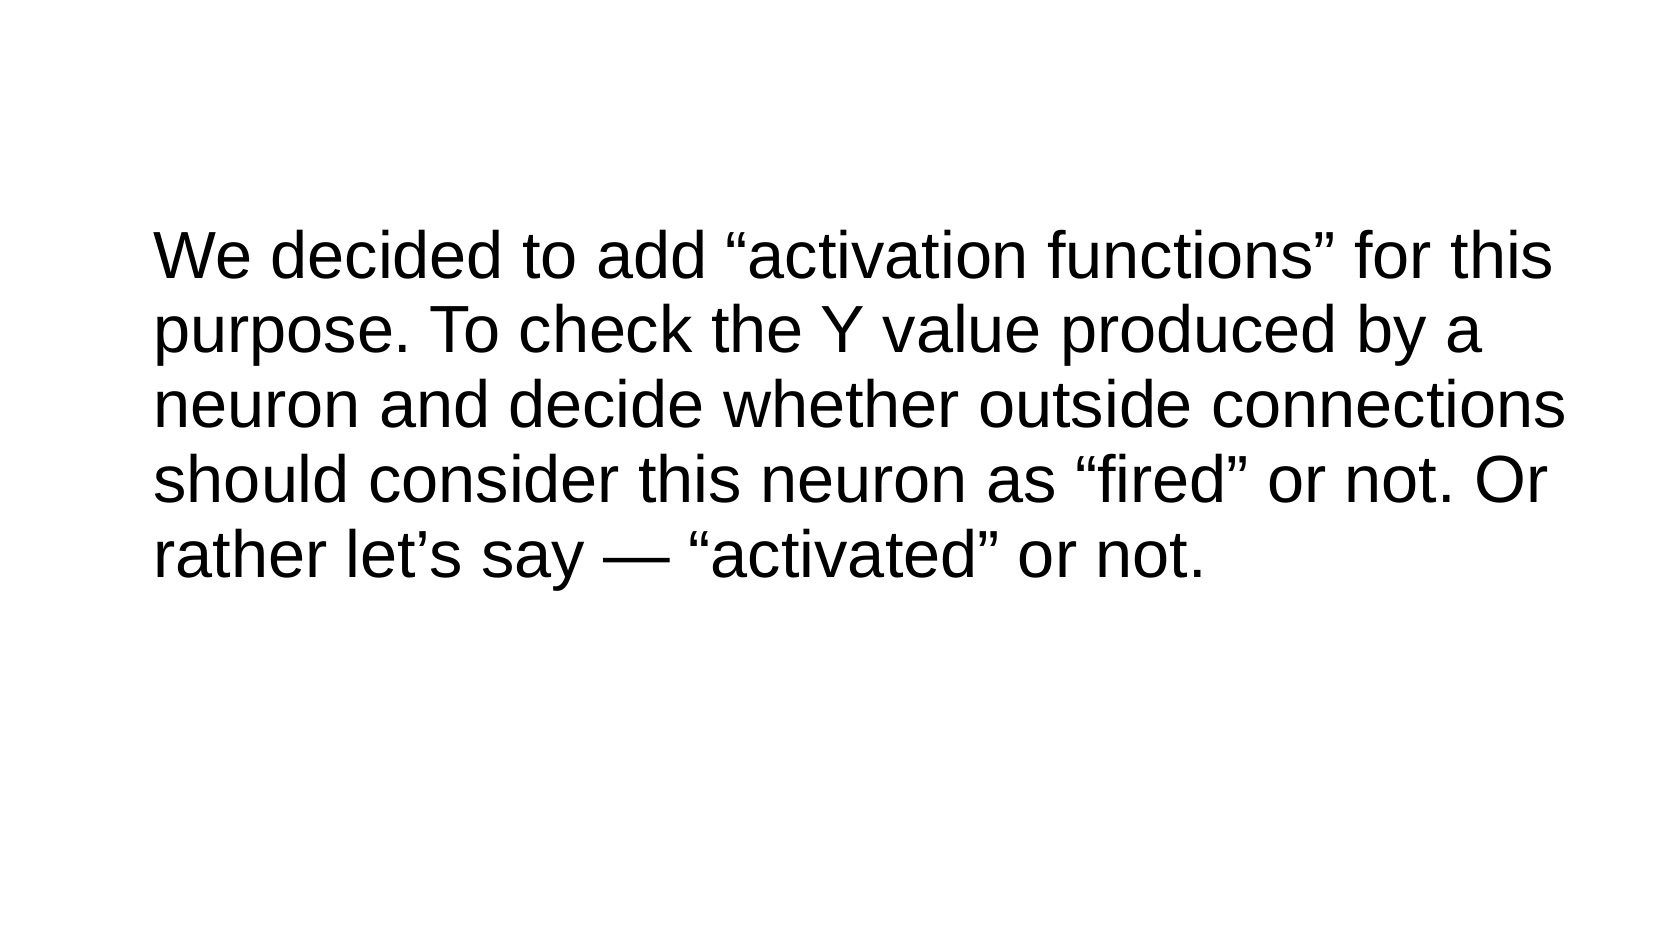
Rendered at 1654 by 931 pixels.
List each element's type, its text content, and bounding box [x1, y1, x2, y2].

list We decided to add “activation functions” for this purpose. To check the Y value produced by a neuron and decide whether outside connections should consider this neuron as “fired” or not. Or rather let’s say — “activated” or not. [82, 217, 1571, 758]
